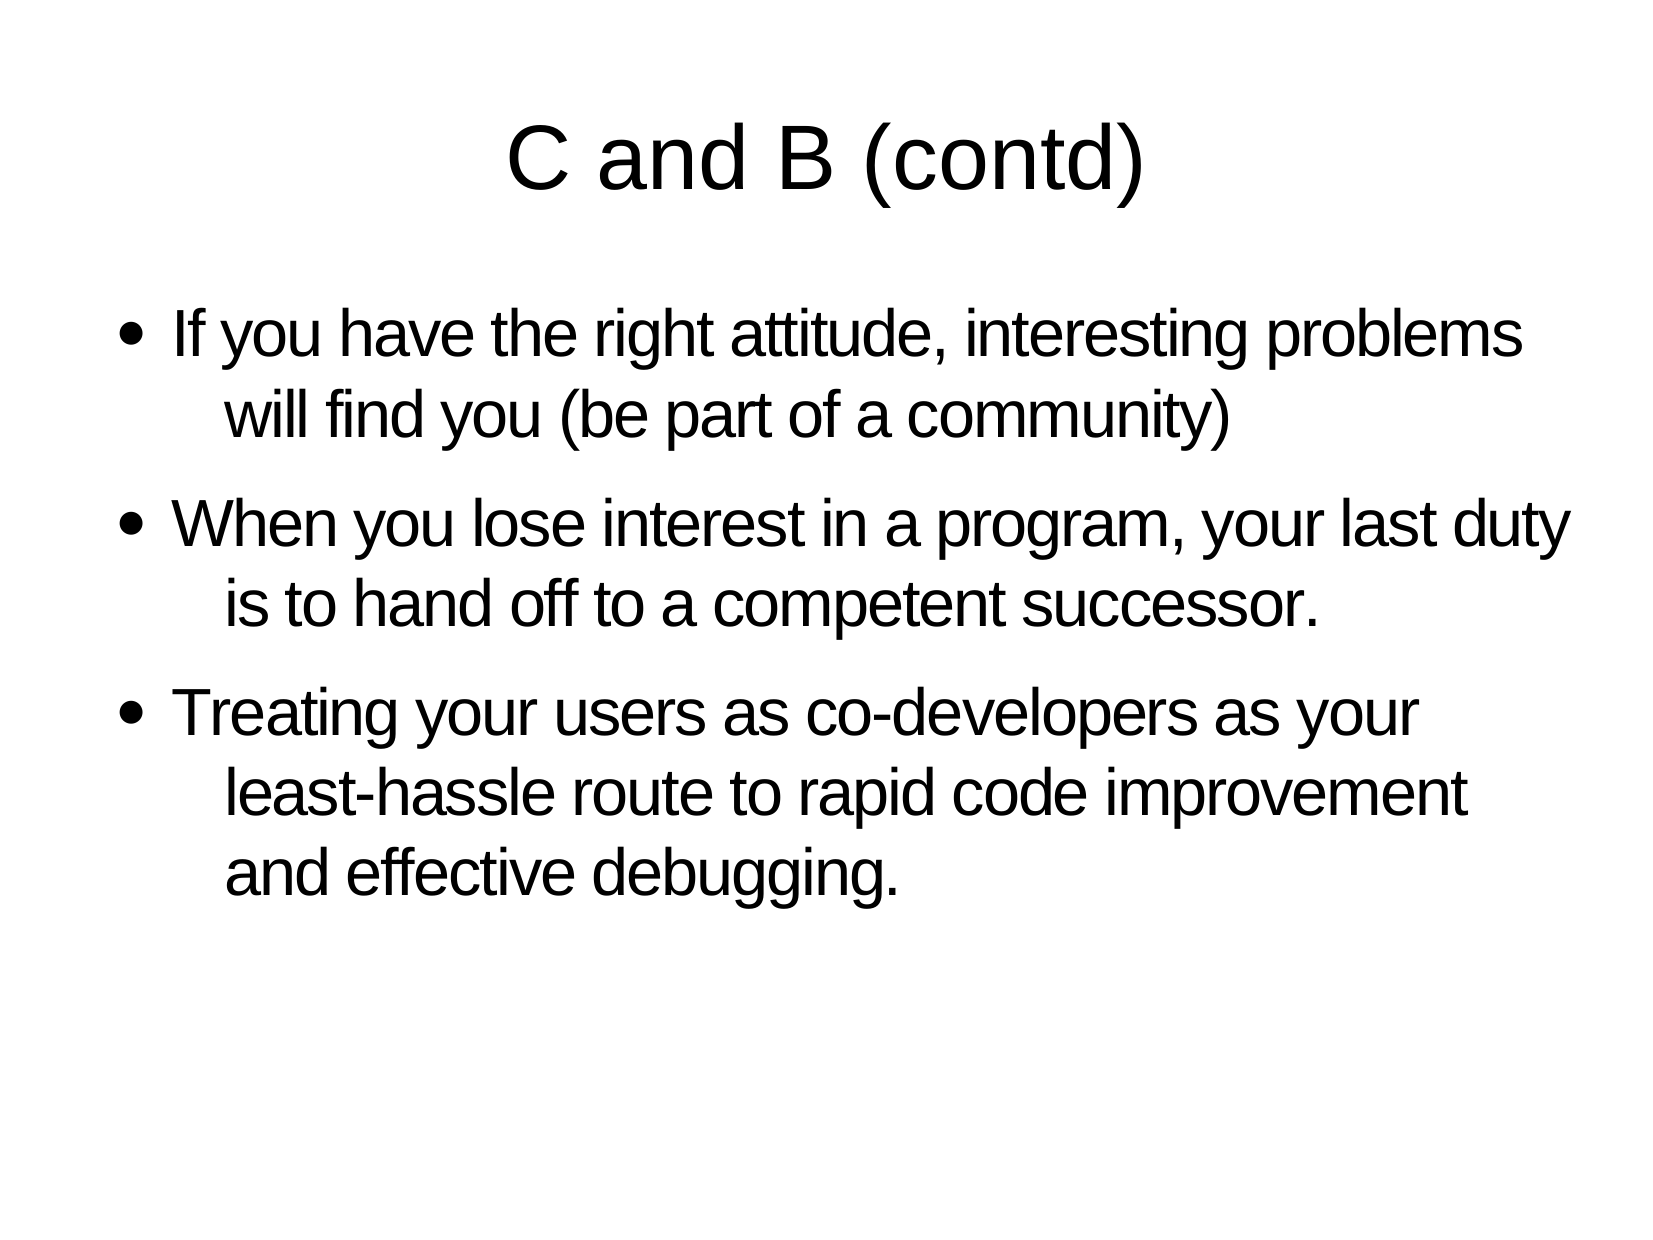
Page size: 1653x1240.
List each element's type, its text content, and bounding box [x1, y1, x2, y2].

text_box If you have the right attitude, interesting problems will find you (be part of a community) When you lose interest in a program, your last duty is to hand off to a competent successor. Treating your users as co-developers as your least-hassle route to rapid code improvement and effective debugging. [82, 290, 1571, 1010]
text_box C and B (contd) [82, 102, 1571, 204]
